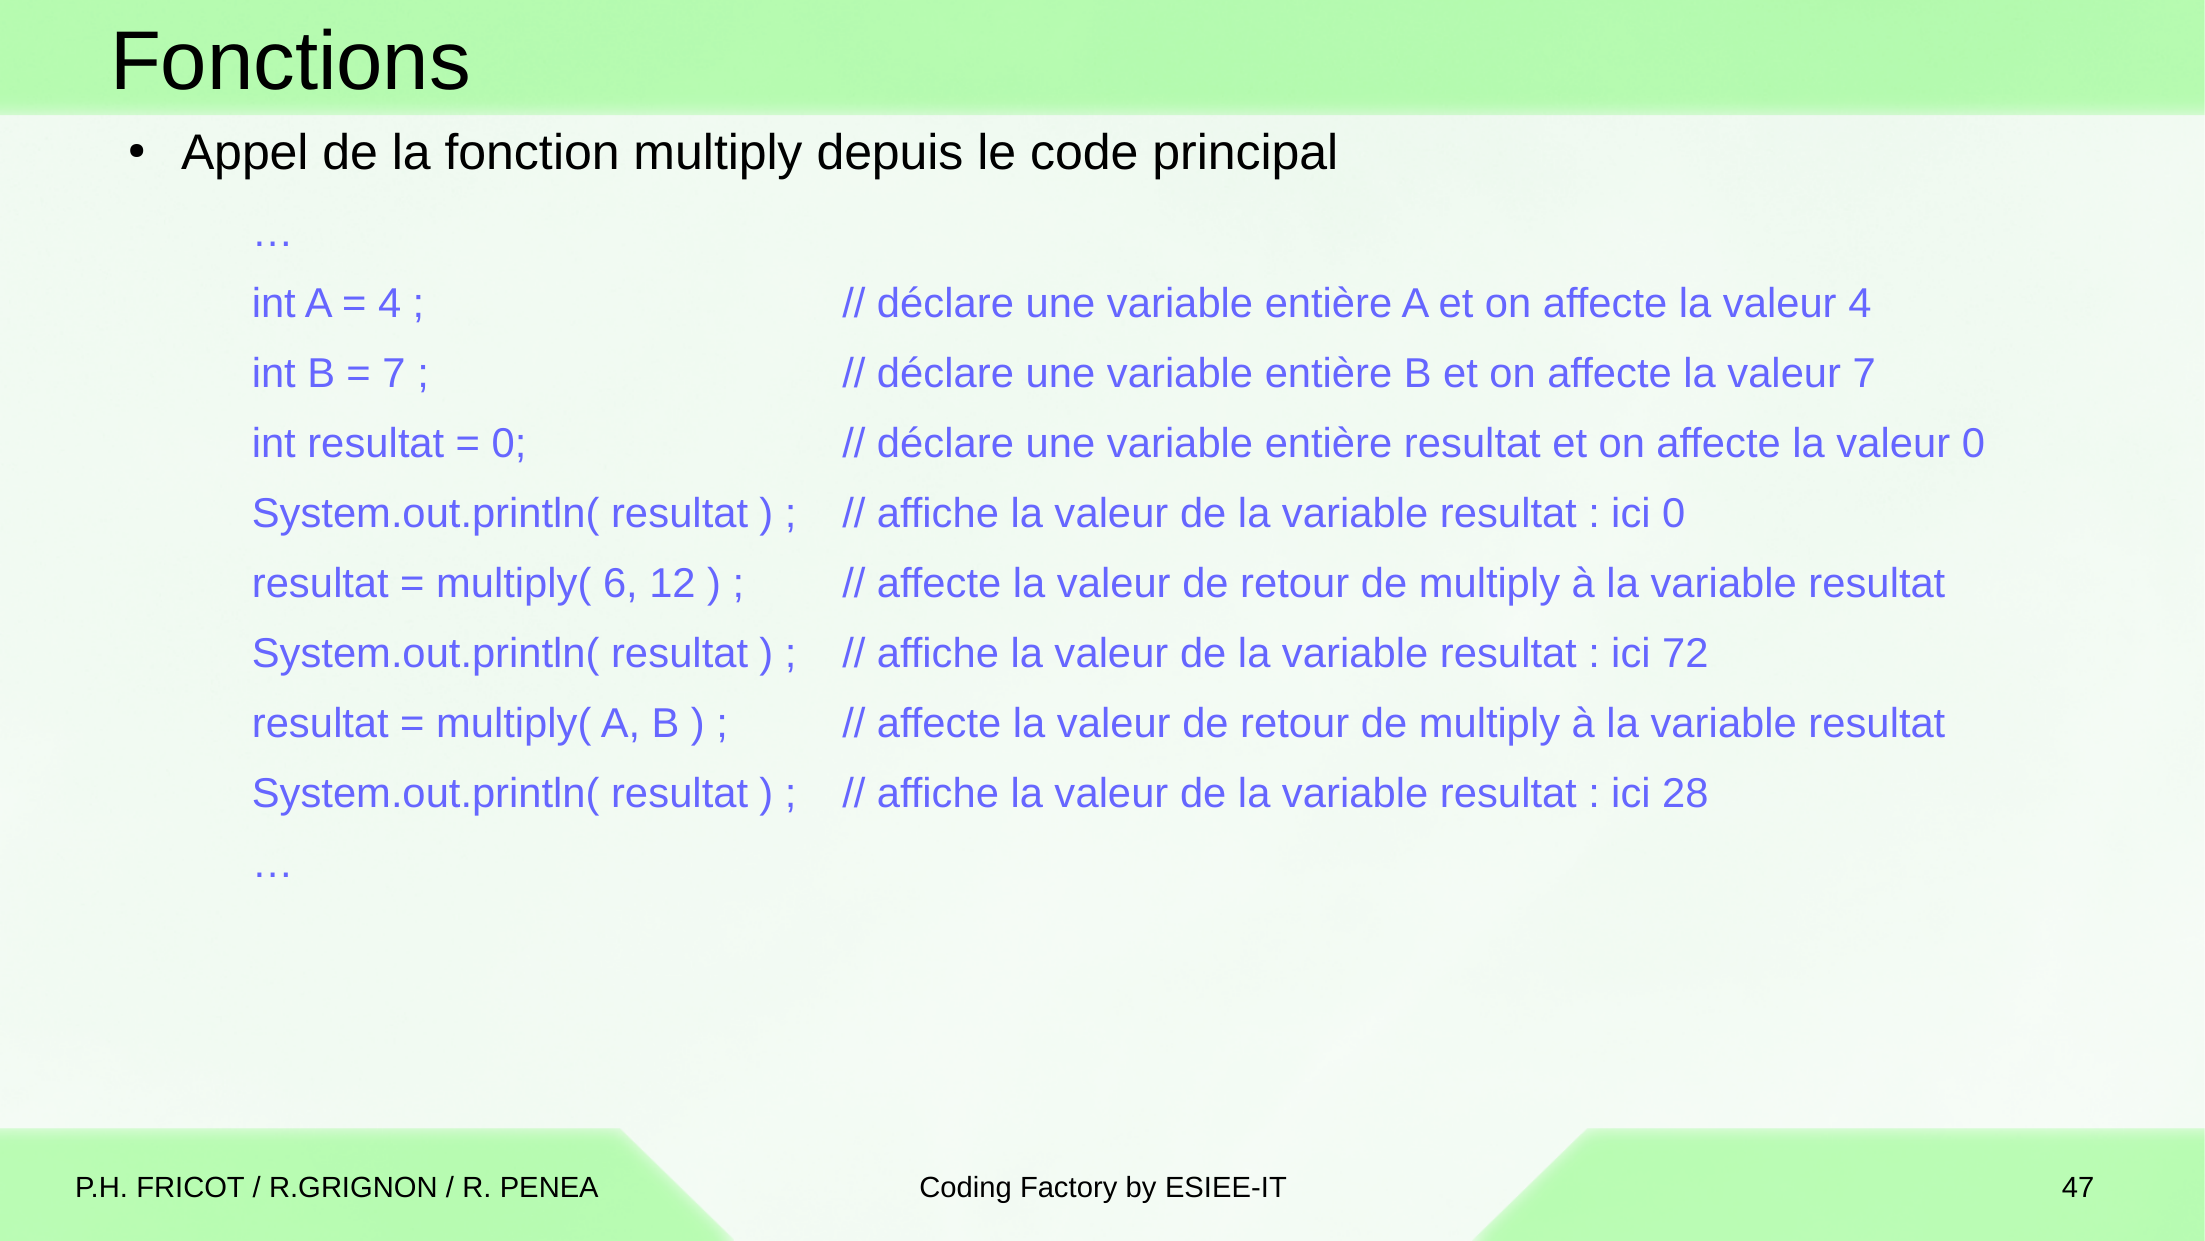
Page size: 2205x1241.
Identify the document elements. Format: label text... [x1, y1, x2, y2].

list Appel de la fonction multiply depuis le code principal … int A = 4 ; // déclare une variable entière A et on affecte la valeur 4 int B = 7 ; // déclare une variable entière B et on affecte la valeur 7 int resultat = 0; // déclare une variable entière resultat et on affecte la valeur 0 System.out.println( resultat ) ; // affiche la valeur de la variable resultat : ici 0 resultat = multiply( 6, 12 ) ; // affecte la valeur de retour de multiply à la variable resultat System.out.println( resultat ) ; // affiche la valeur de la variable resultat : ici 72 resultat = multiply( A, B ) ; // affecte la valeur de retour de multiply à la variable resultat System.out.println( resultat ) ; // affiche la valeur de la variable resultat : ici 28 … [110, 194, 2095, 961]
title Fonctions [110, 49, 2095, 194]
picture [0, 0, 2205, 1241]
